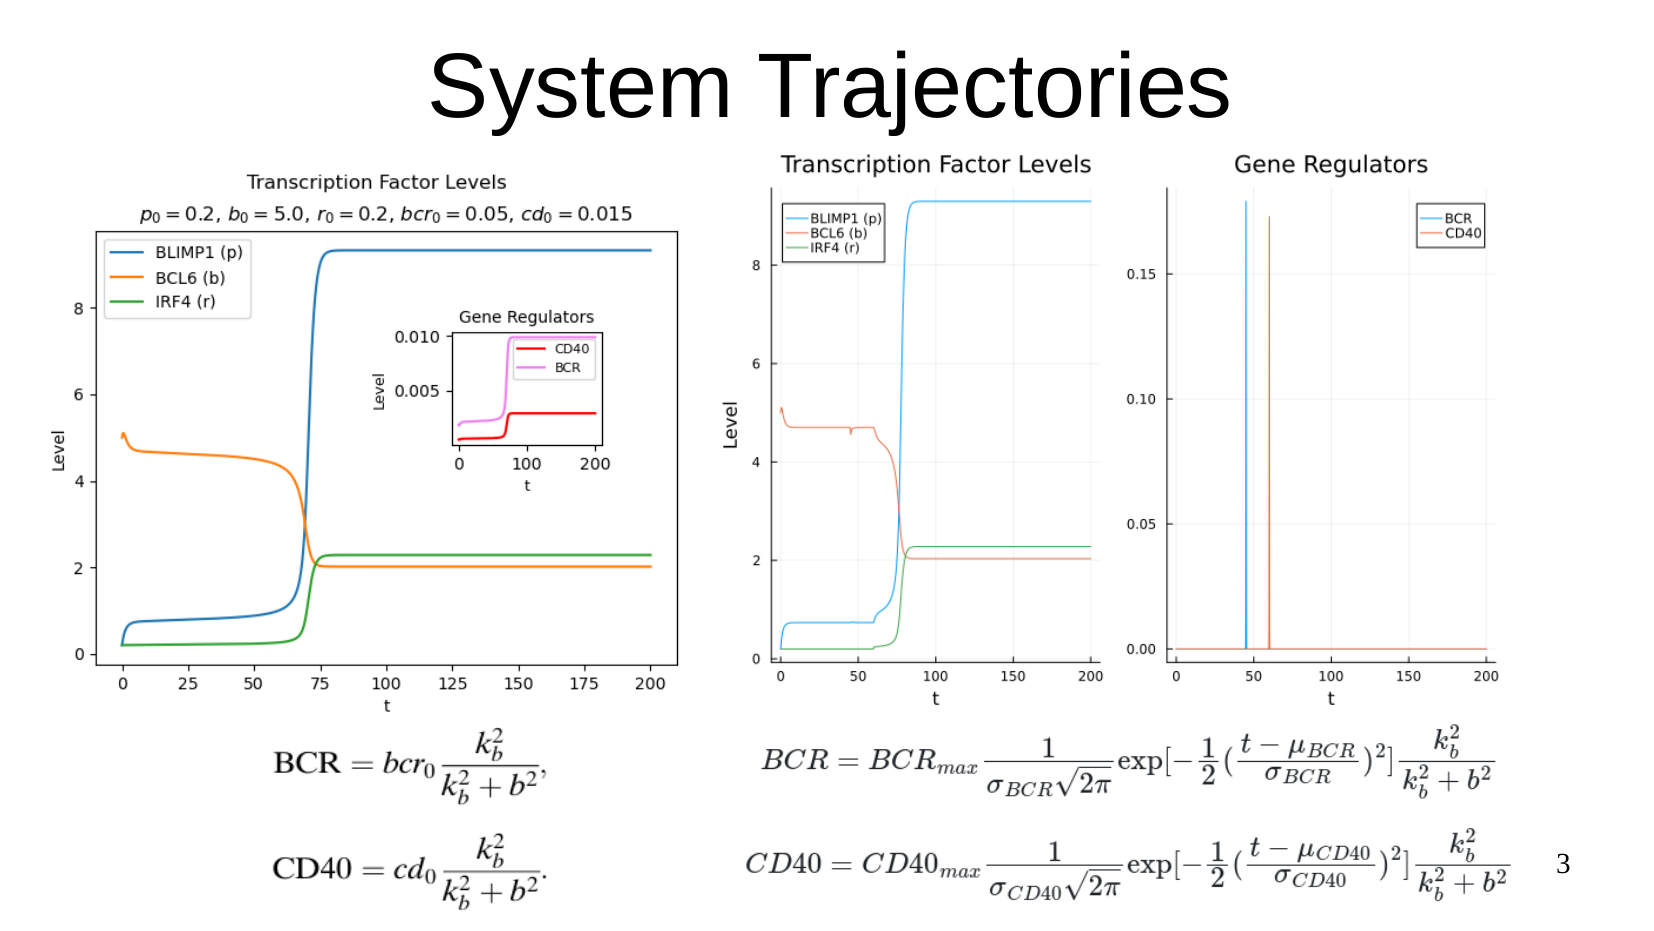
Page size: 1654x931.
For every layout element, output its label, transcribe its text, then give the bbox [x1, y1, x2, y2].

picture [2, 163, 1552, 931]
title System Trajectories [86, 7, 1576, 163]
